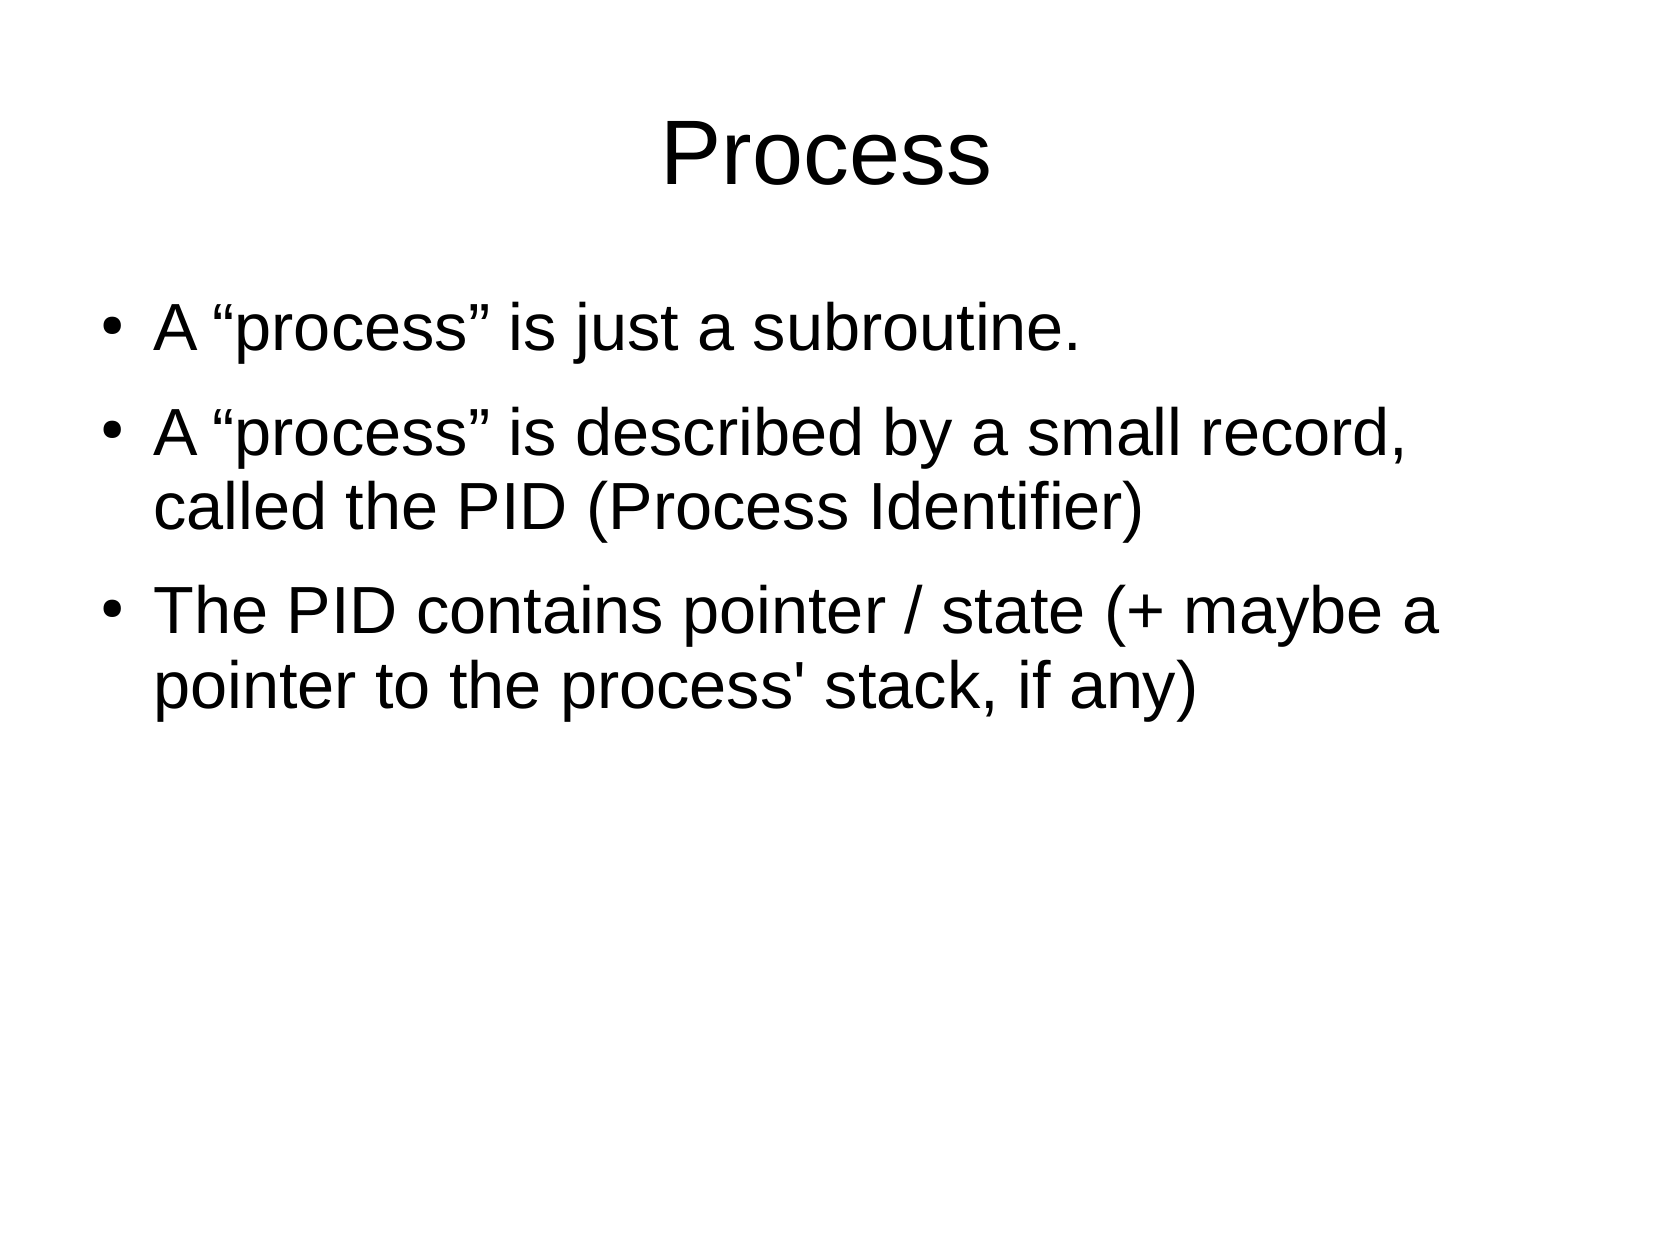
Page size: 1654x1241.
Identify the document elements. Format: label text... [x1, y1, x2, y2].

title Process [82, 49, 1571, 257]
list A “process” is just a subroutine. A “process” is described by a small record, called the PID (Process Identifier) The PID contains pointer / state (+ maybe a pointer to the process' stack, if any) [82, 290, 1571, 1010]
